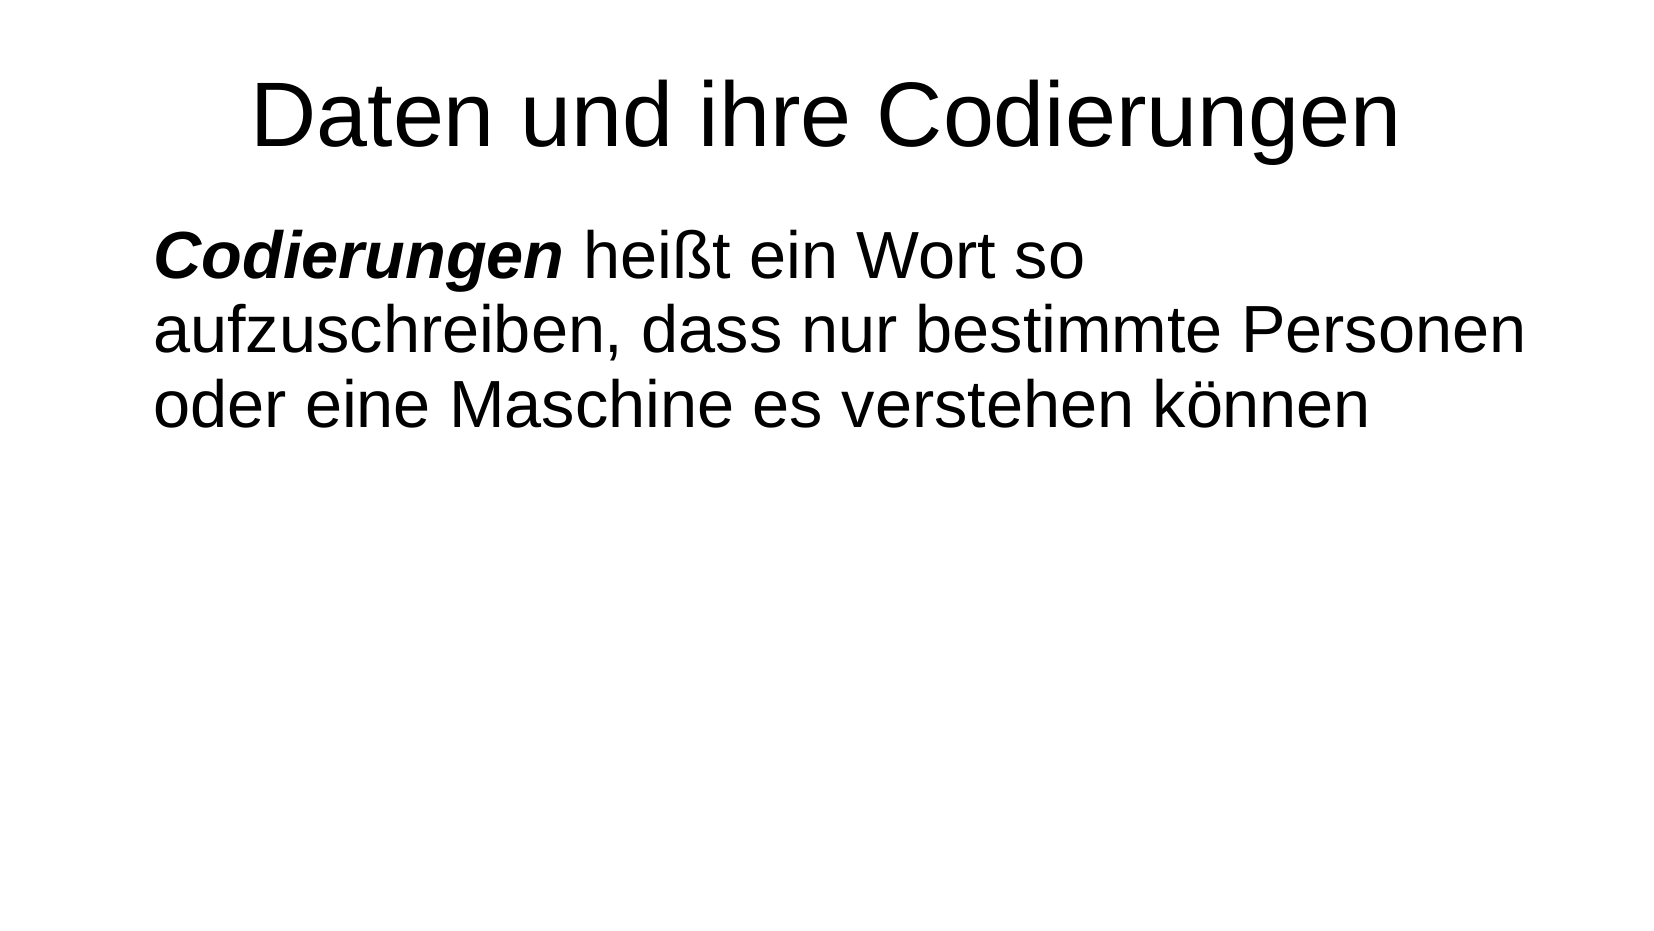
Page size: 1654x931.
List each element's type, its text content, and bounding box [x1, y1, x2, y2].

title Daten und ihre Codierungen [82, 37, 1571, 193]
list Codierungen heißt ein Wort so aufzuschreiben, dass nur bestimmte Personen oder eine Maschine es verstehen können [82, 217, 1571, 758]
